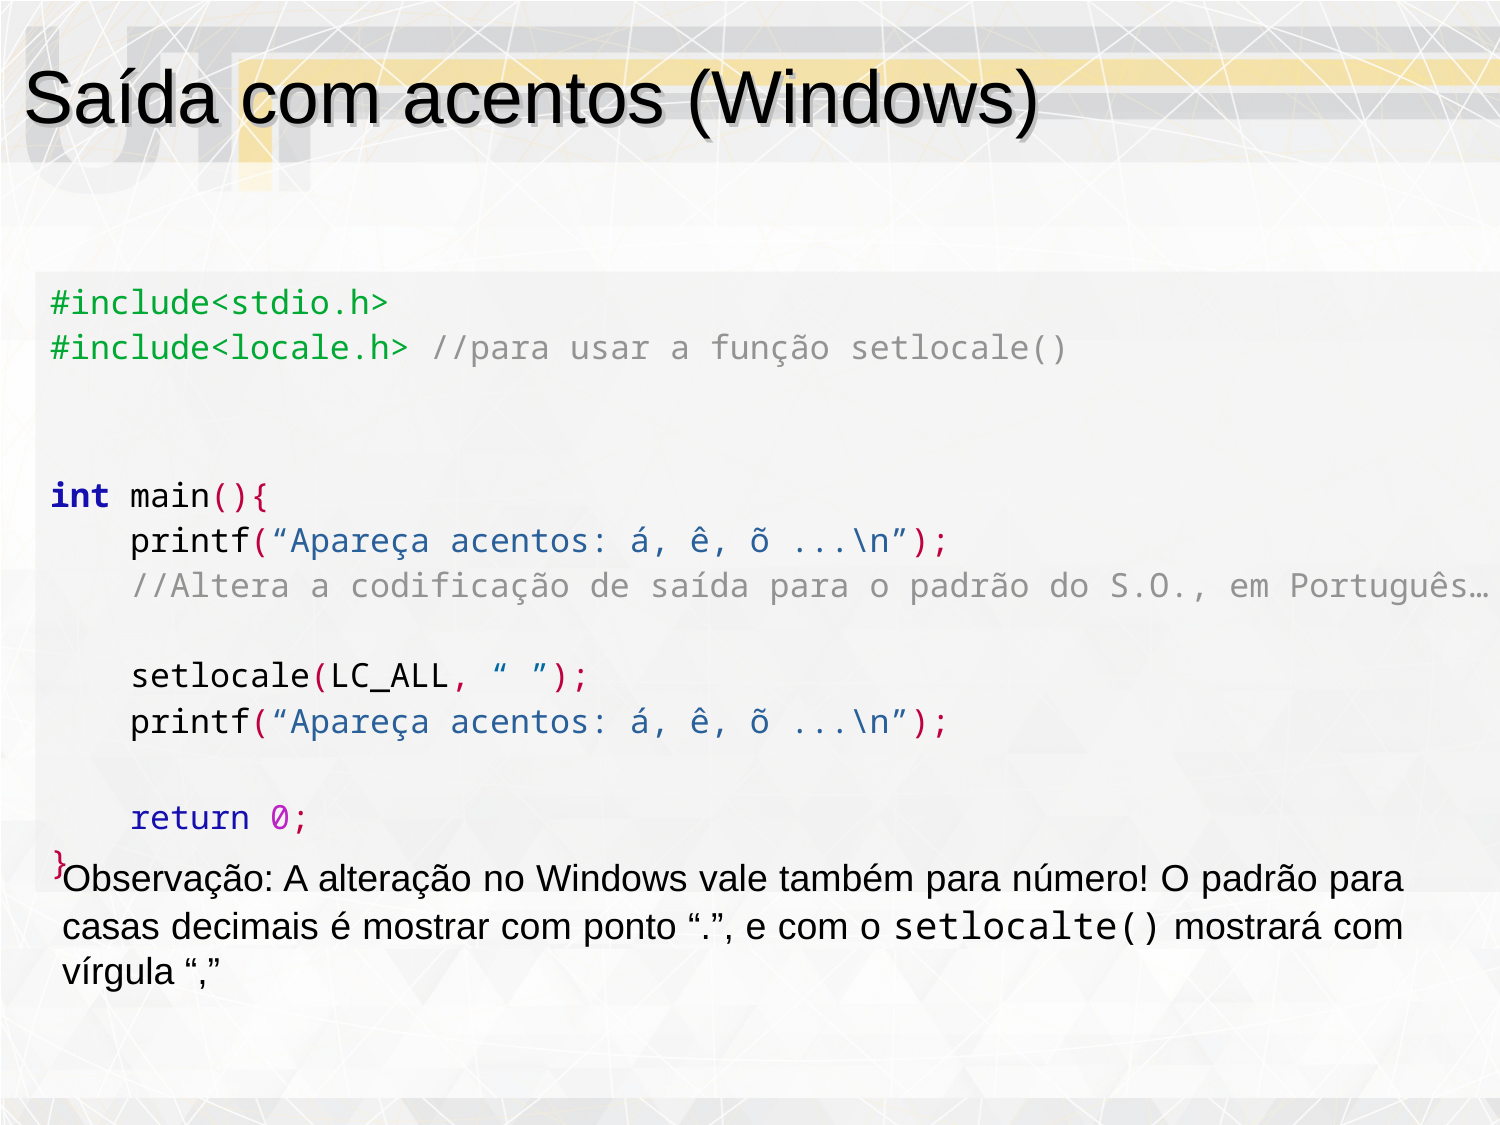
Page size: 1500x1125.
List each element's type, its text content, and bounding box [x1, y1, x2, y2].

text_box #include<stdio.h> #include<locale.h> //para usar a função setlocale() int main(){ printf(“Apareça acentos: á, ê, õ ...\n”); //Altera a codificação de saída para o padrão do S.O., em Português… setlocale(LC_ALL, “ ”); printf(“Apareça acentos: á, ê, õ ...\n”); return 0; } [35, 271, 1380, 732]
text_box Observação: A alteração no Windows vale também para número! O padrão para casas decimais é mostrar com ponto “.”, e com o setlocalte() mostrará com vírgula “,” [47, 850, 1453, 993]
title Saída com acentos (Windows) [23, 18, 1489, 178]
